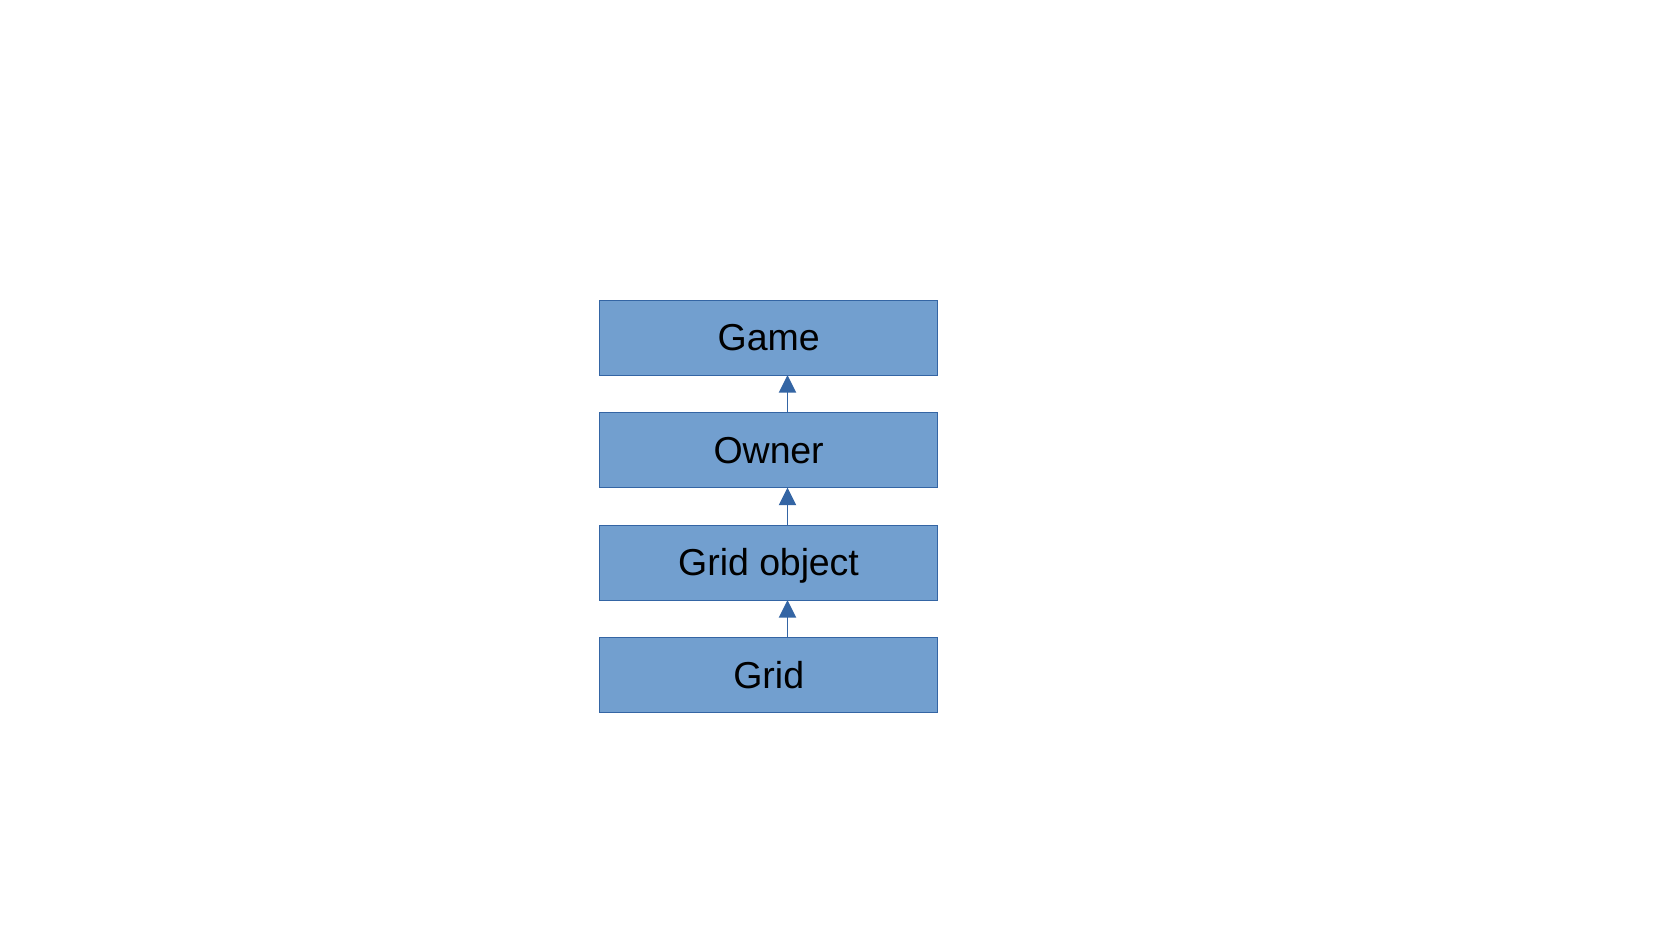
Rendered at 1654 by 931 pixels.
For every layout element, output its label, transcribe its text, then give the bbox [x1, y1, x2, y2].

text_box Game [599, 300, 938, 376]
text_box Owner [599, 412, 938, 488]
text_box Grid [599, 637, 938, 713]
text_box Grid object [599, 525, 938, 601]
